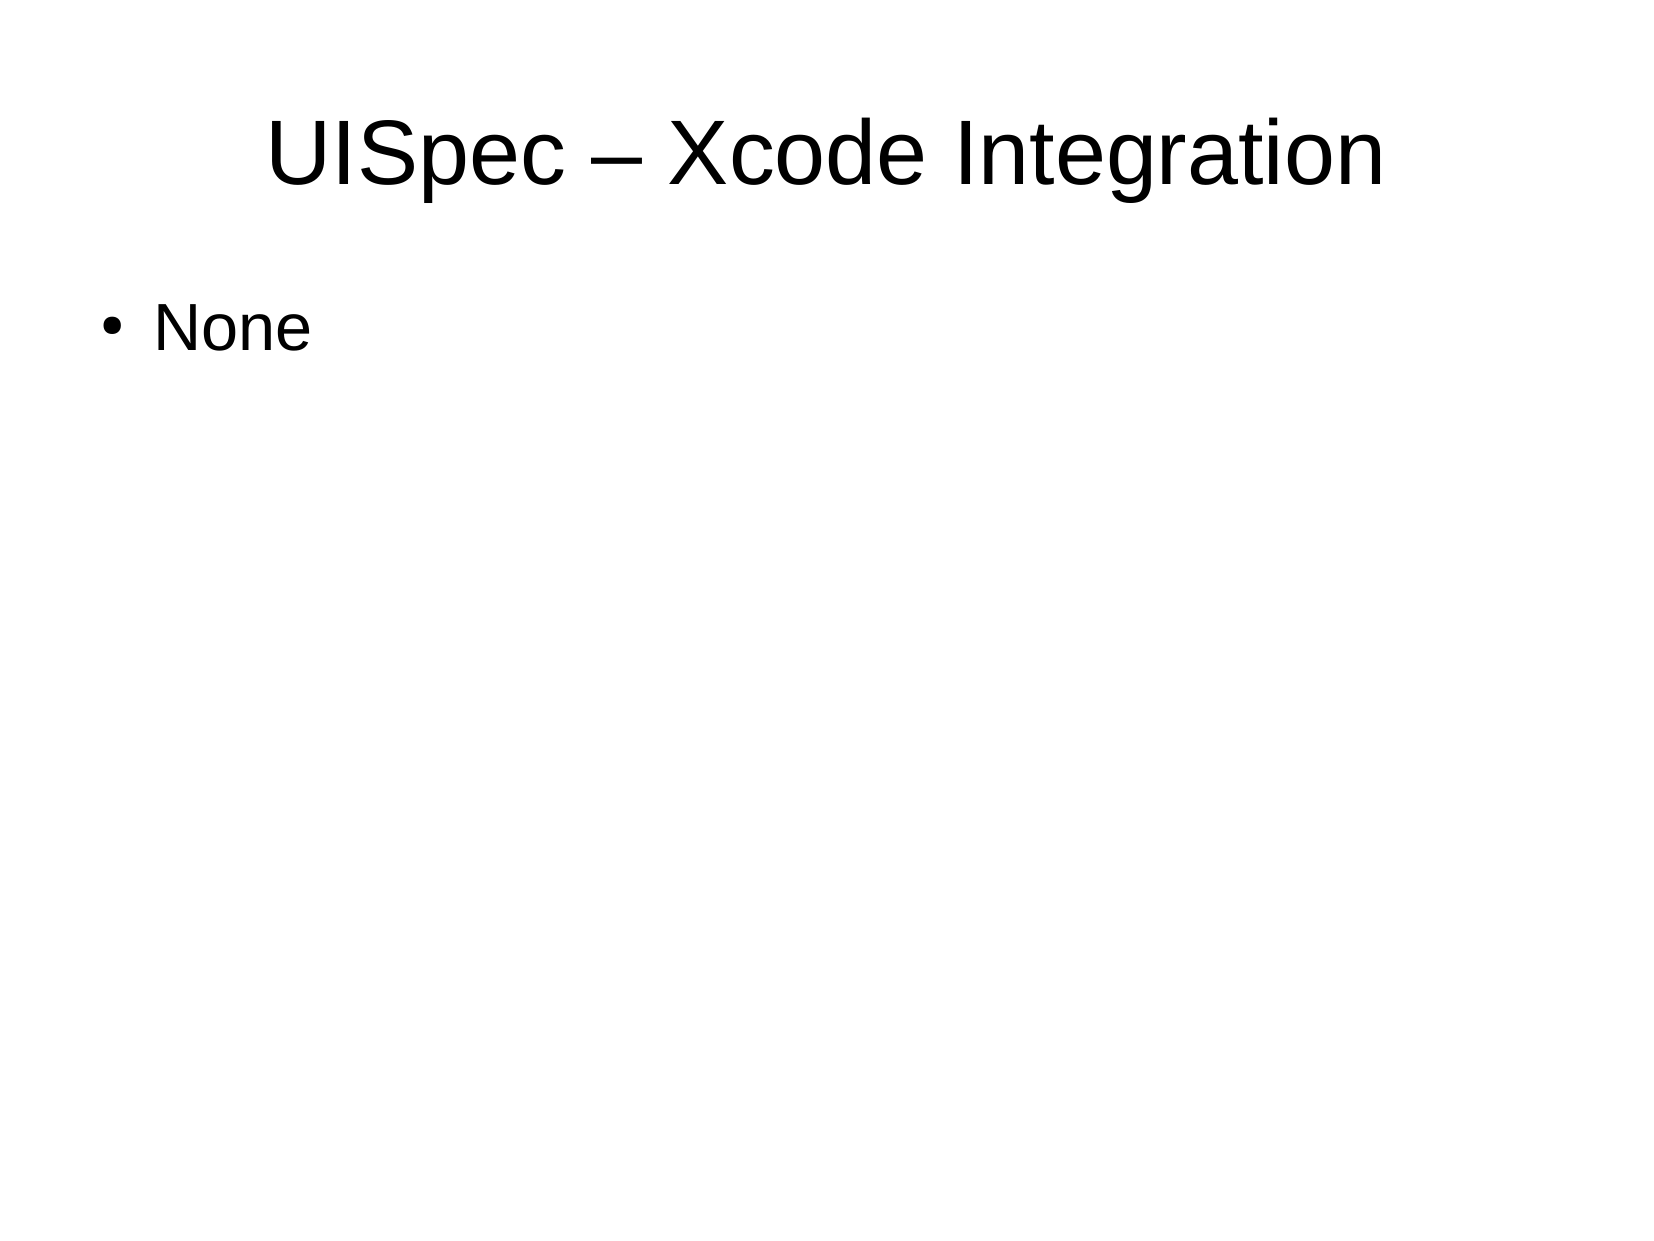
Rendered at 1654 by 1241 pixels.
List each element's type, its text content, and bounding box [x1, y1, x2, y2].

list None [82, 290, 1571, 1109]
title UISpec – Xcode Integration [82, 49, 1571, 257]
